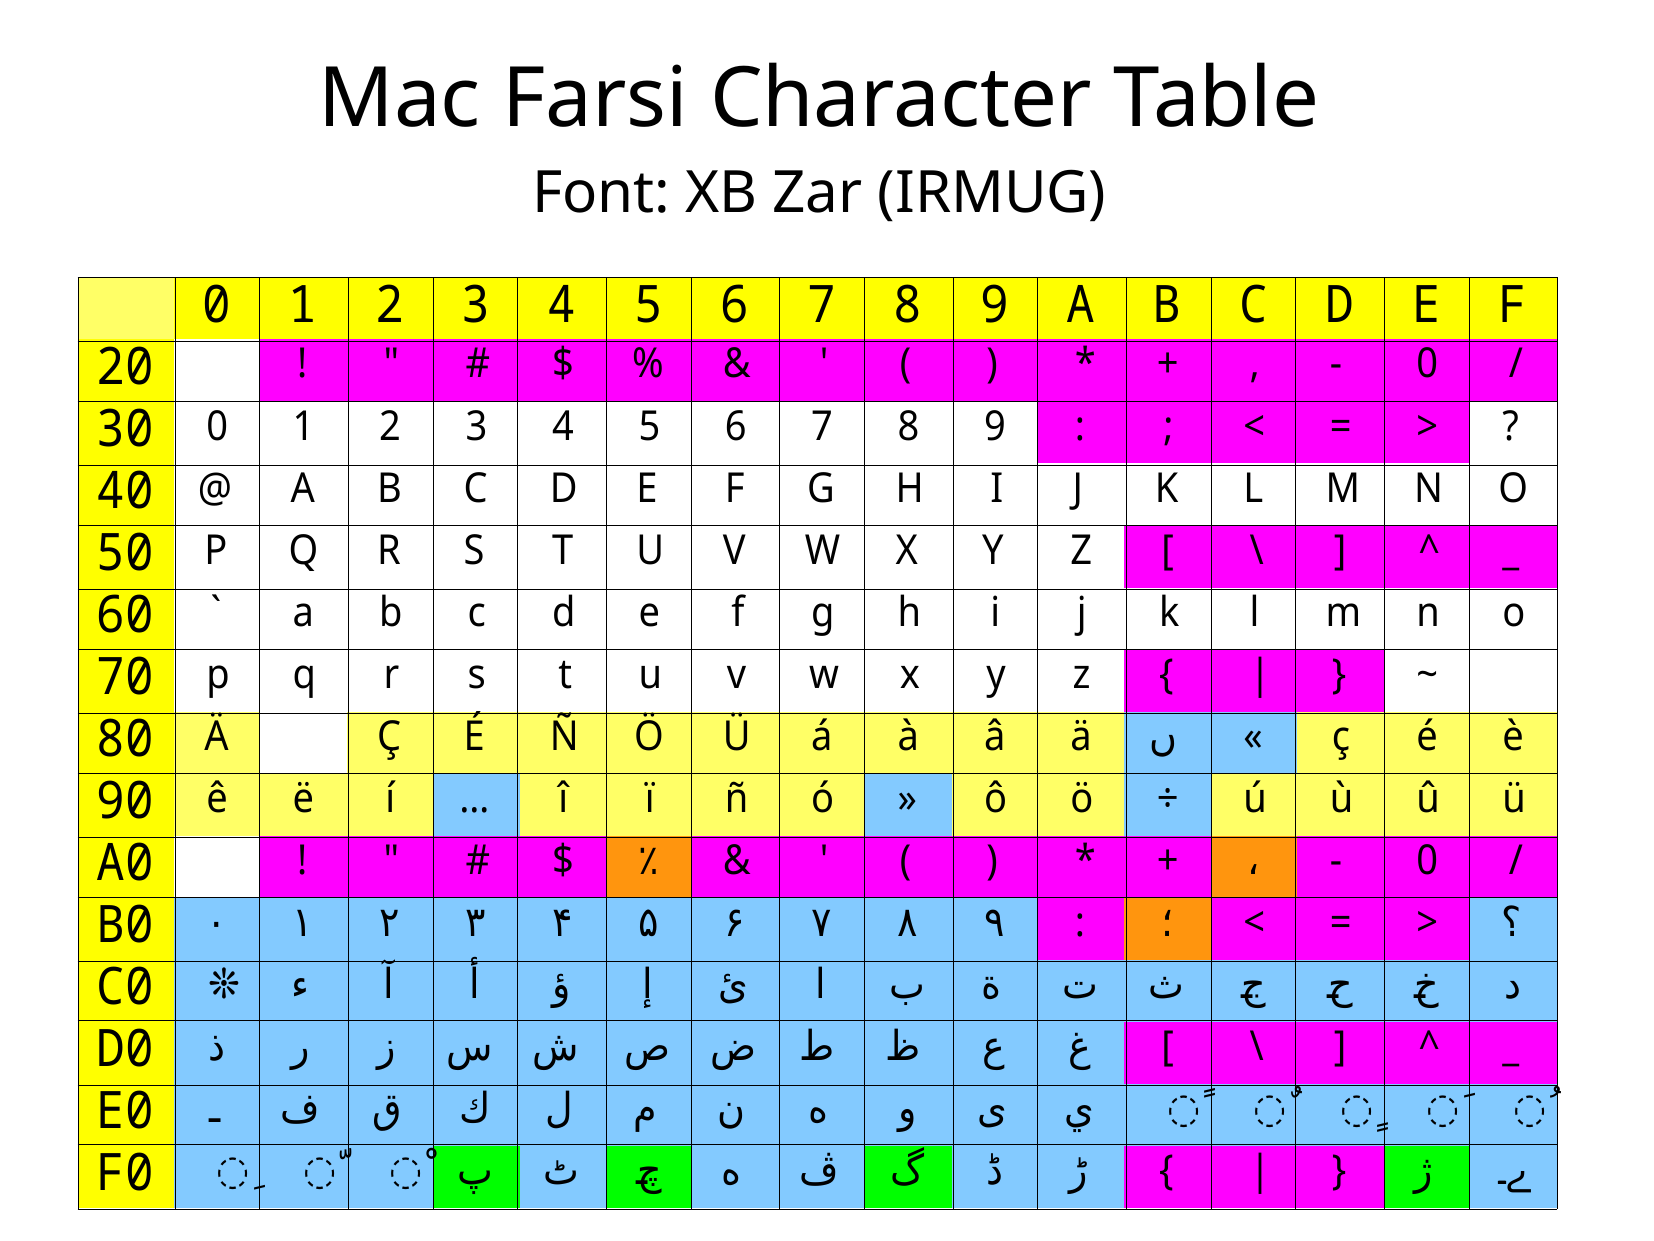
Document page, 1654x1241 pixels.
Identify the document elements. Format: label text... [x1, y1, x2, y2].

chart [77, 277, 1563, 1215]
text_box Mac Farsi Character Table Font: XB Zar (IRMUG) [218, 29, 1421, 278]
